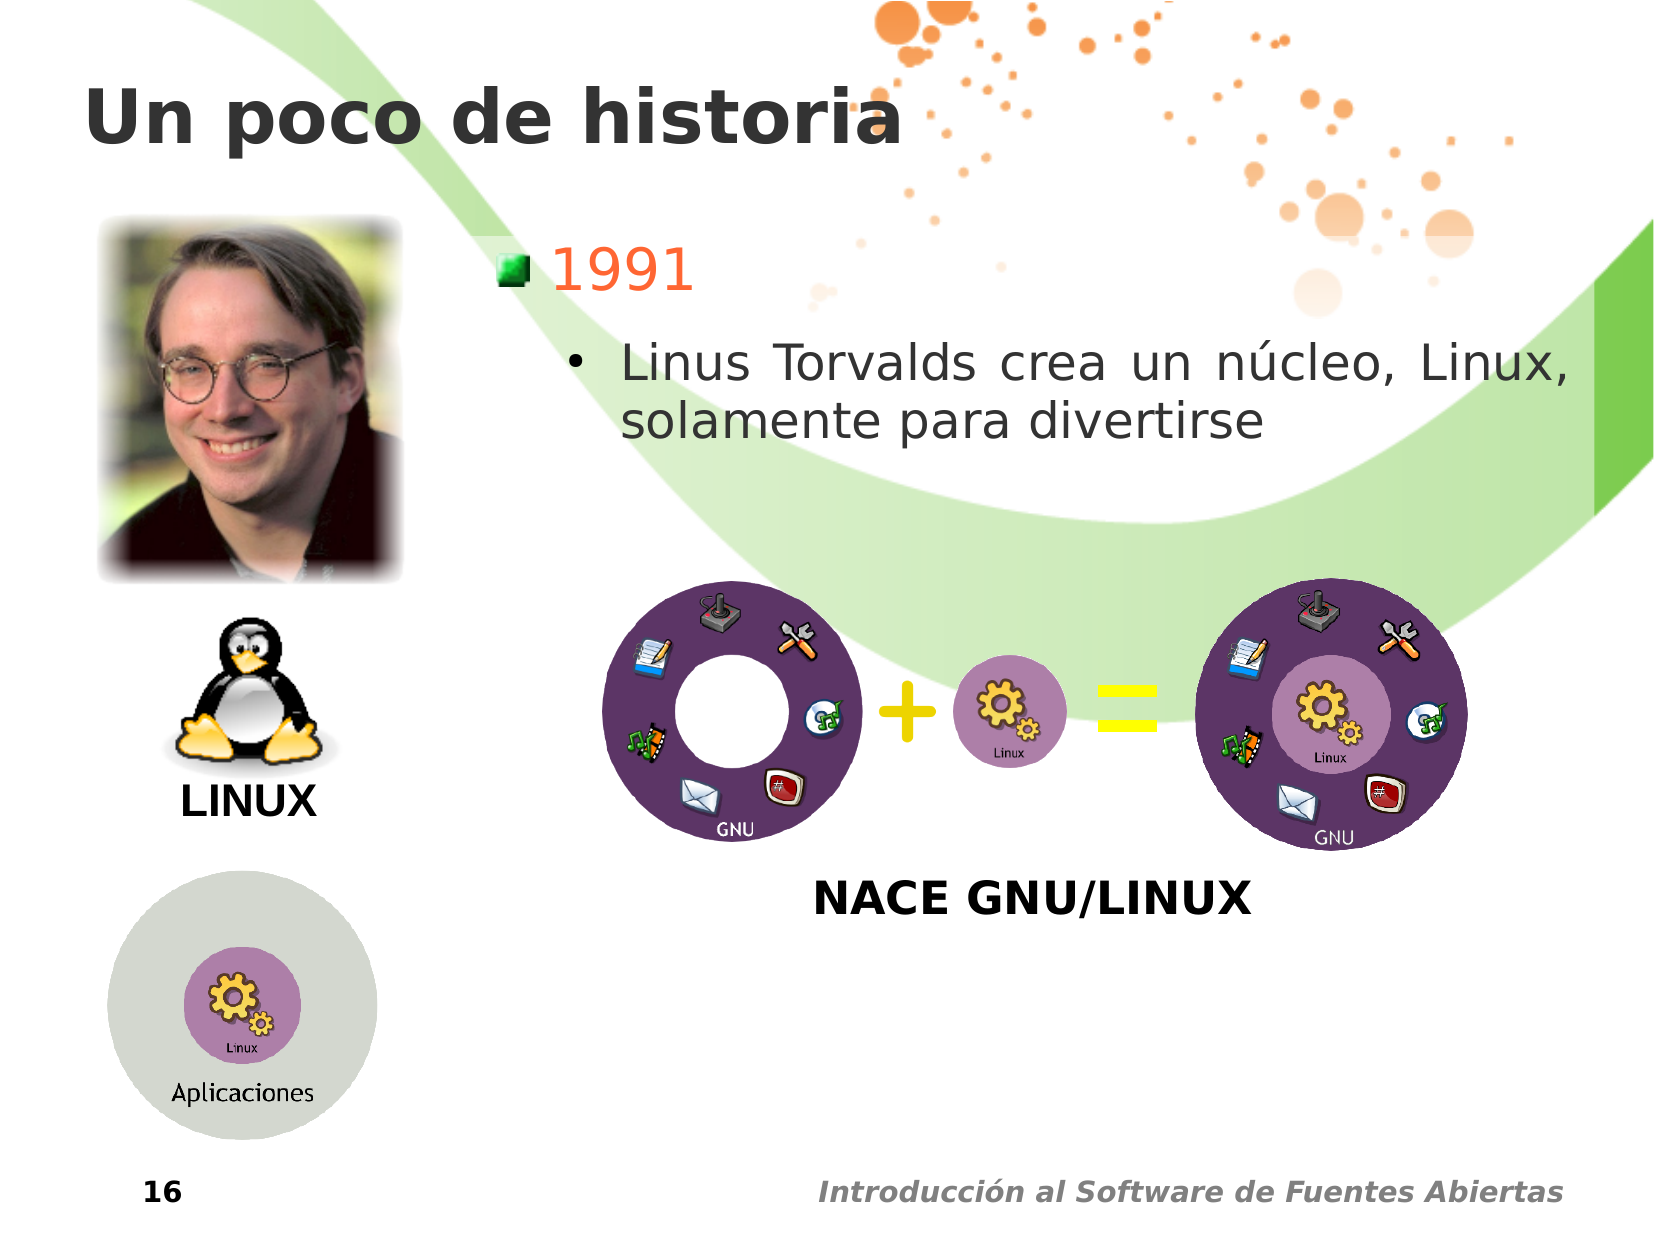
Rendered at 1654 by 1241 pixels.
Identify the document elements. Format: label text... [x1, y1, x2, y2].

picture [94, 858, 390, 1152]
picture [64, 0, 1654, 815]
picture [577, 566, 1105, 863]
text_box LINUX [165, 767, 343, 834]
list 1991 Linus Torvalds crea un núcleo, Linux, solamente para divertirse [478, 236, 1571, 1137]
picture [1174, 566, 1483, 863]
text_box NACE GNU/LINUX [797, 864, 1269, 934]
title Un poco de historia [82, 36, 1571, 200]
